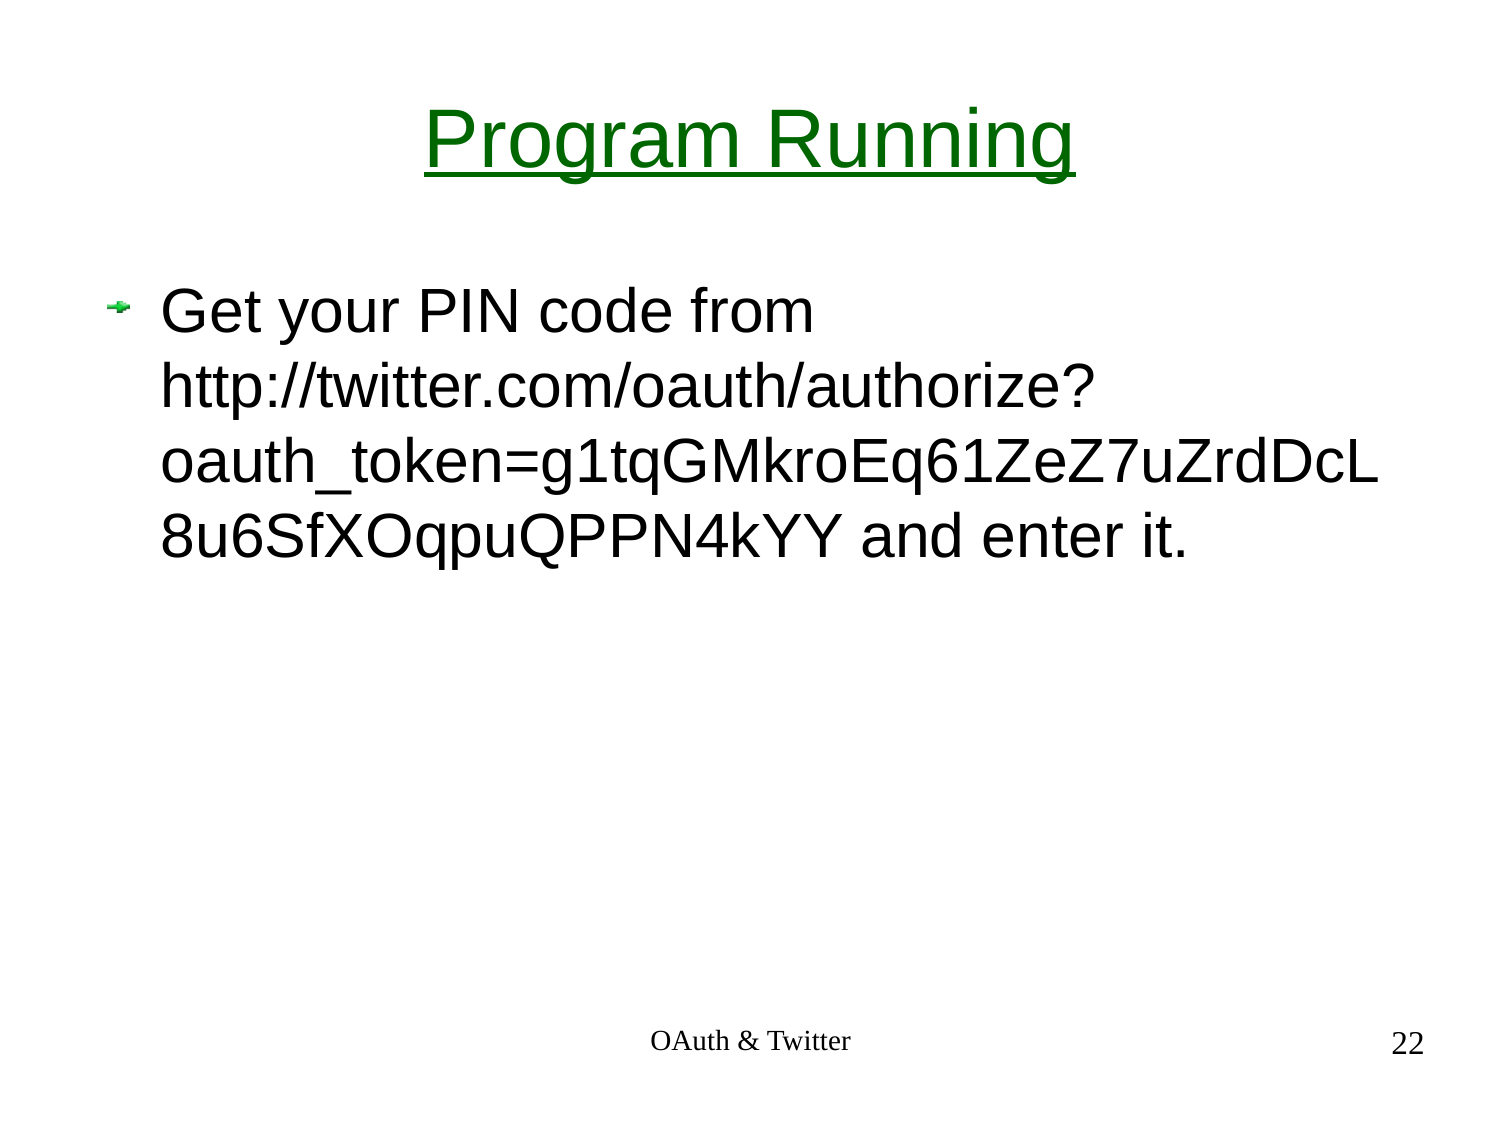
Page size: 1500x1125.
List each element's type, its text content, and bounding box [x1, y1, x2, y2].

title Program Running [75, 45, 1425, 233]
list Get your PIN code from http://twitter.com/oauth/authorize?oauth_token=g1tqGMkroEq61ZeZ7uZrdDcL8u6SfXOqpuQPPN4kYY and enter it. [75, 262, 1425, 1006]
